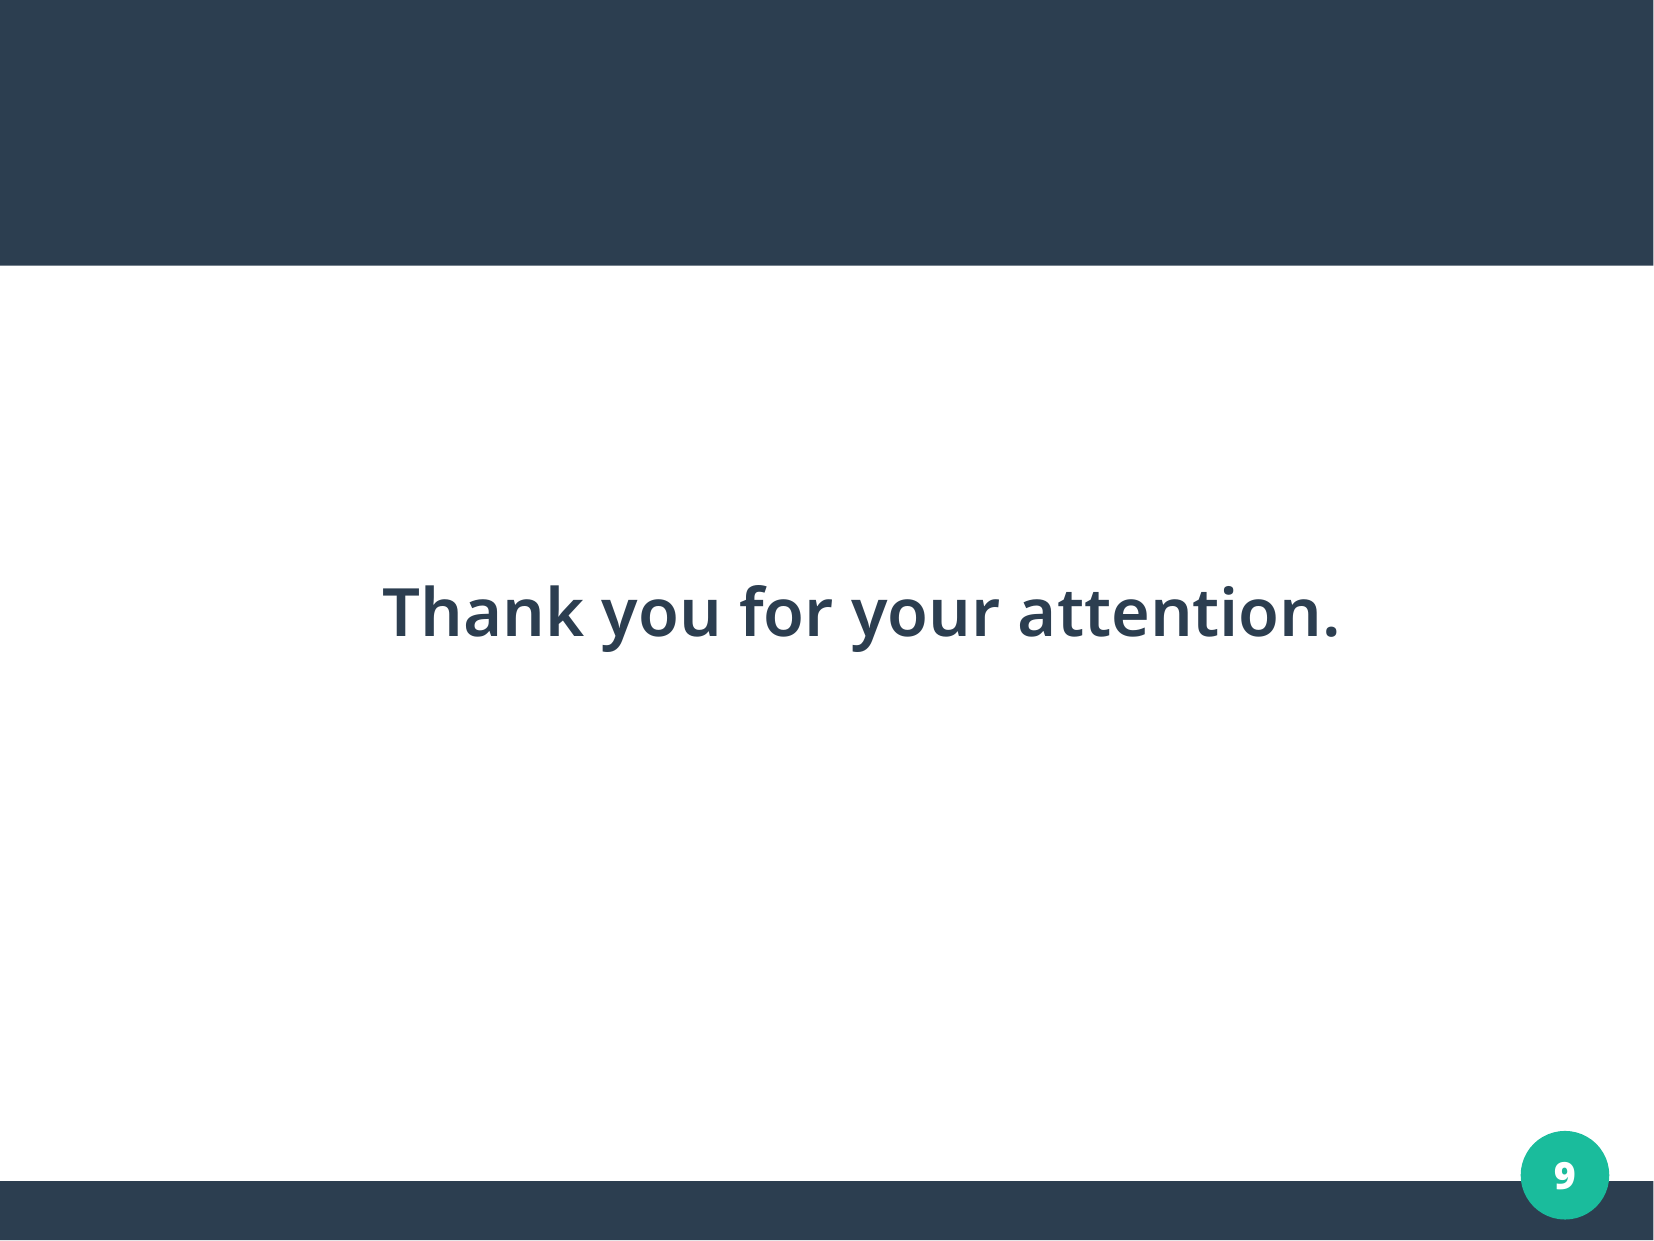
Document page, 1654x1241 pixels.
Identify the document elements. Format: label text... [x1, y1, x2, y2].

list Thank you for your attention. [59, 324, 1595, 1152]
